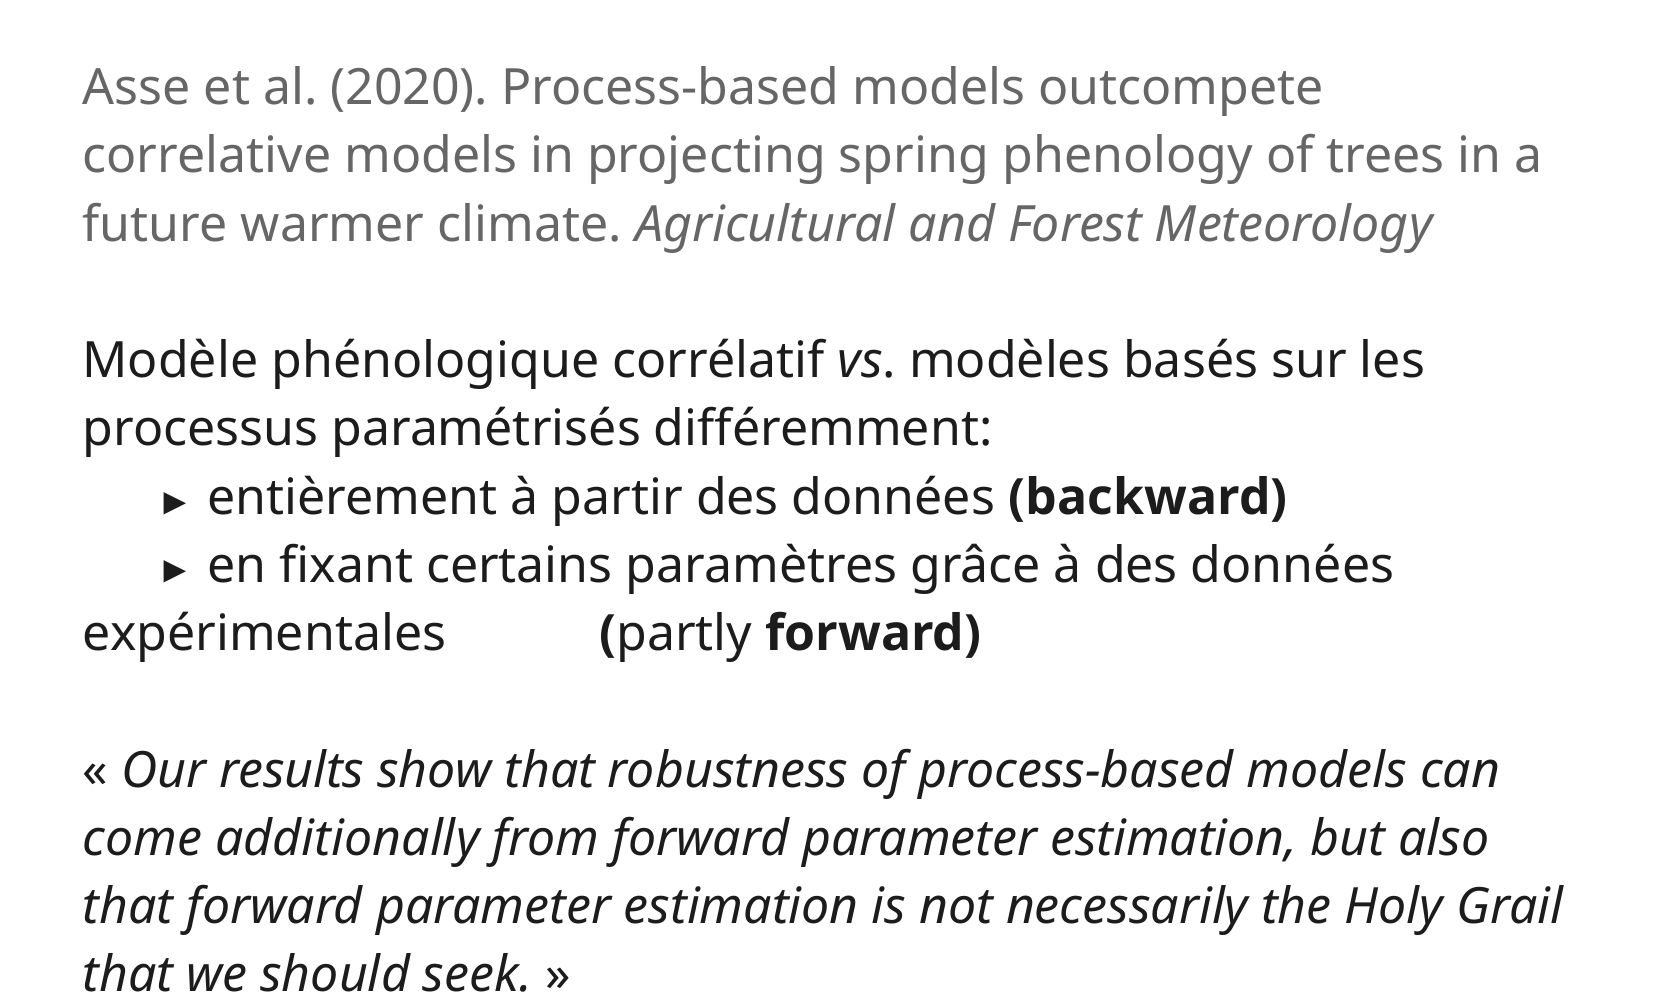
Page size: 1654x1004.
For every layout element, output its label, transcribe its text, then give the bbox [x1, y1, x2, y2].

subtitle Asse et al. (2020). Process-based models outcompete correlative models in projecting spring phenology of trees in a future warmer climate. Agricultural and Forest Meteorology Modèle phénologique corrélatif vs. modèles basés sur les processus paramétrisés différemment: ► entièrement à partir des données (backward) ► en fixant certains paramètres grâce à des données expérimentales (partly forward) « Our results show that robustness of process-based models can come additionally from forward parameter estimation, but also that forward parameter estimation is not necessarily the Holy Grail that we should seek. » ⇒ Et pour les modèles d’aire de répartition ? [82, 50, 1571, 964]
